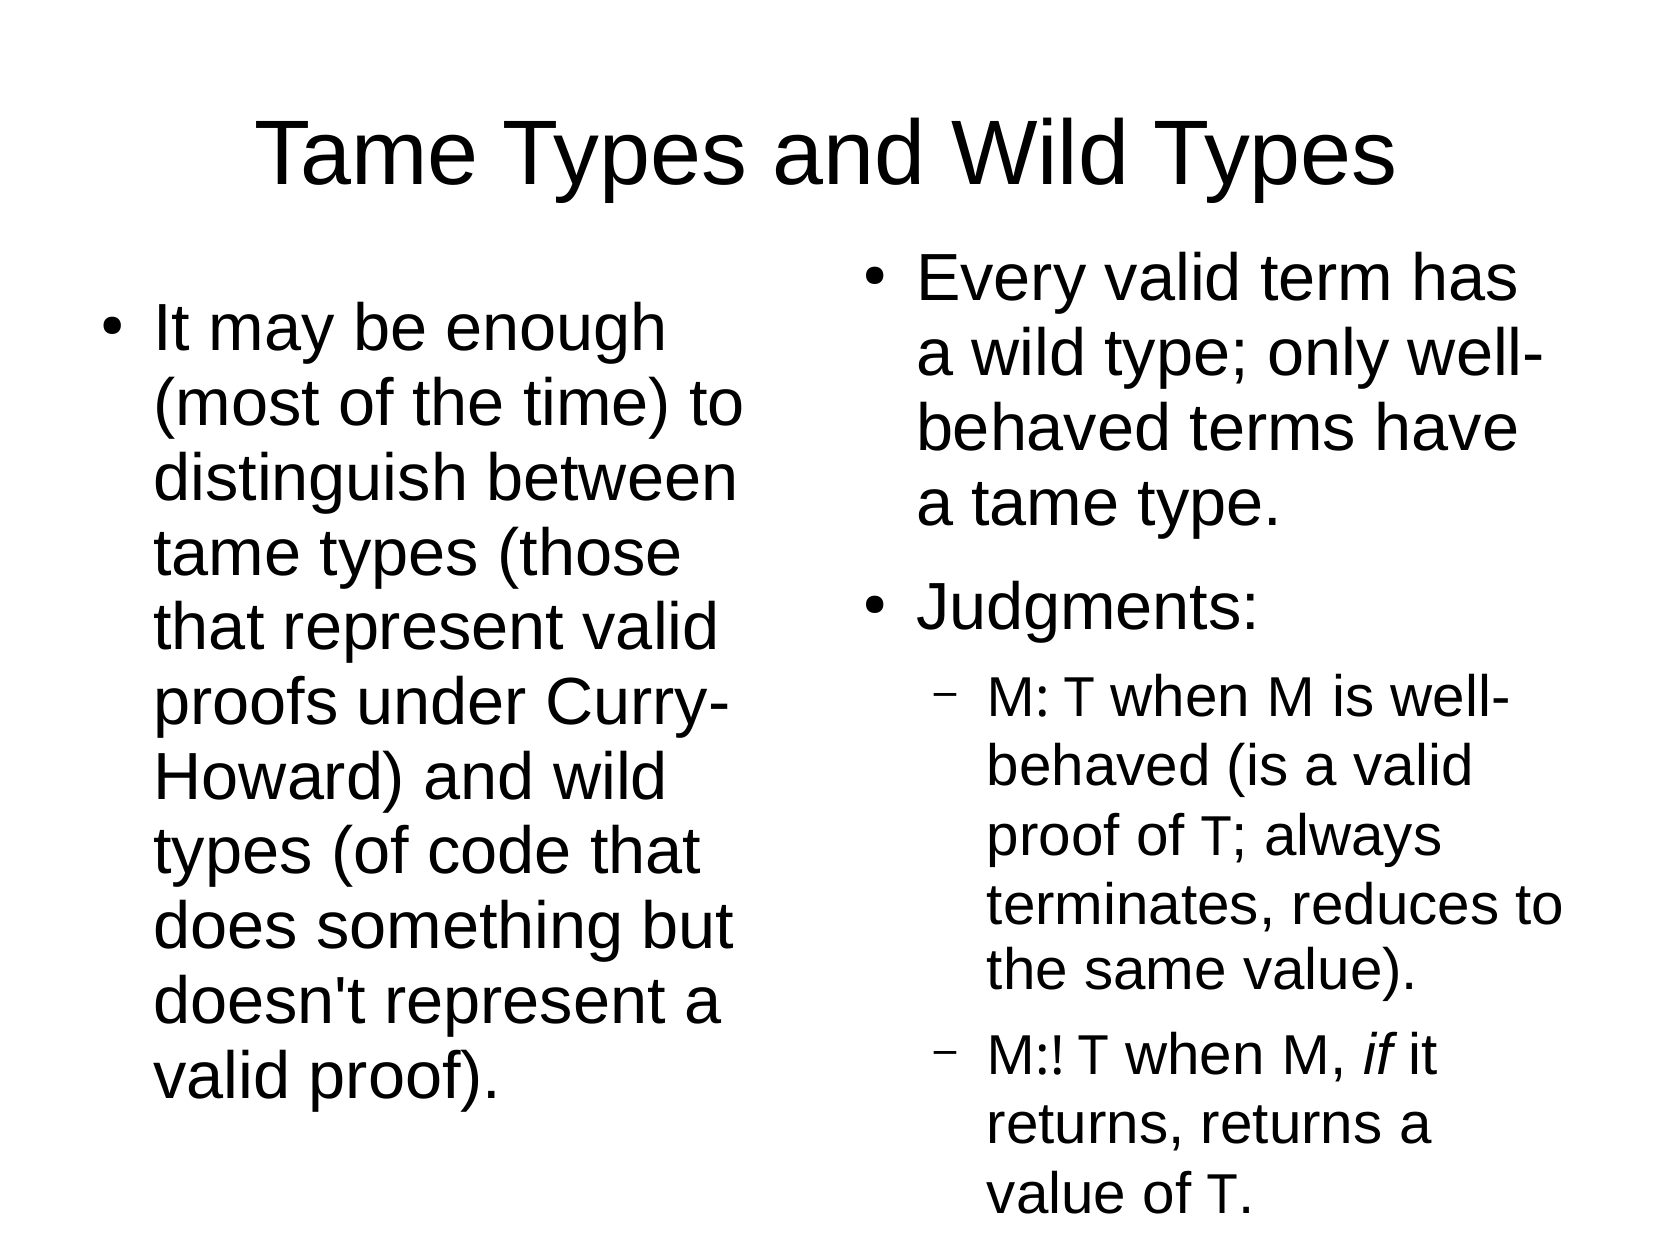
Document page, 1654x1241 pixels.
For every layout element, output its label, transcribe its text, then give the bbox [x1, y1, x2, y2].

list Every valid term has a wild type; only well-behaved terms have a tame type. Judgments: M: T when M is well-behaved (is a valid proof of T; always terminates, reduces to the same value). M:! T when M, if it returns, returns a value of T. [845, 240, 1572, 1201]
title Tame Types and Wild Types [82, 49, 1571, 257]
list It may be enough (most of the time) to distinguish between tame types (those that represent valid proofs under Curry-Howard) and wild types (of code that does something but doesn't represent a valid proof). [82, 290, 809, 1113]
